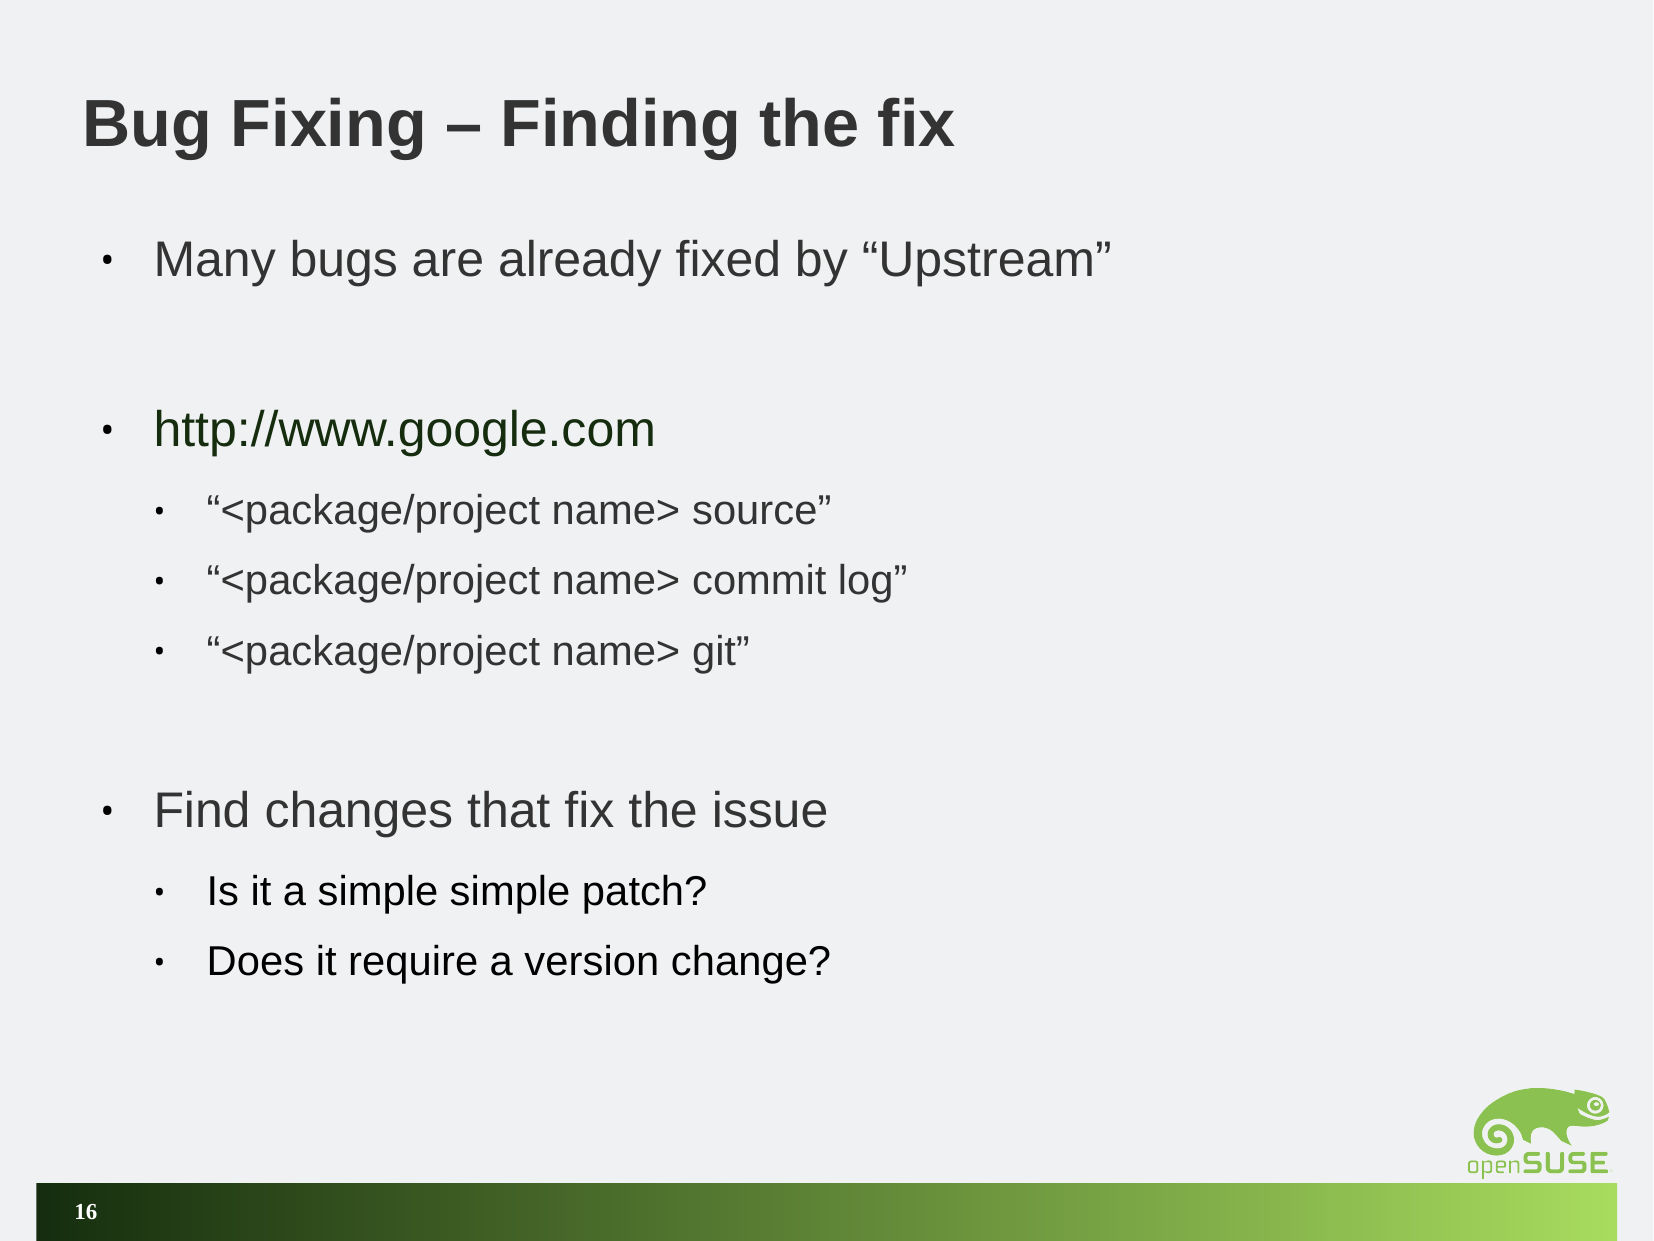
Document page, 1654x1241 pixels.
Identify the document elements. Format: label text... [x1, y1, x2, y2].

title Bug Fixing – Finding the fix [82, 49, 1571, 198]
list Many bugs are already fixed by “Upstream” http://www.google.com “<package/project name> source” “<package/project name> commit log” “<package/project name> git” Find changes that fix the issue Is it a simple simple patch? Does it require a version change? [82, 231, 1571, 1061]
picture [0, 0, 1654, 1241]
